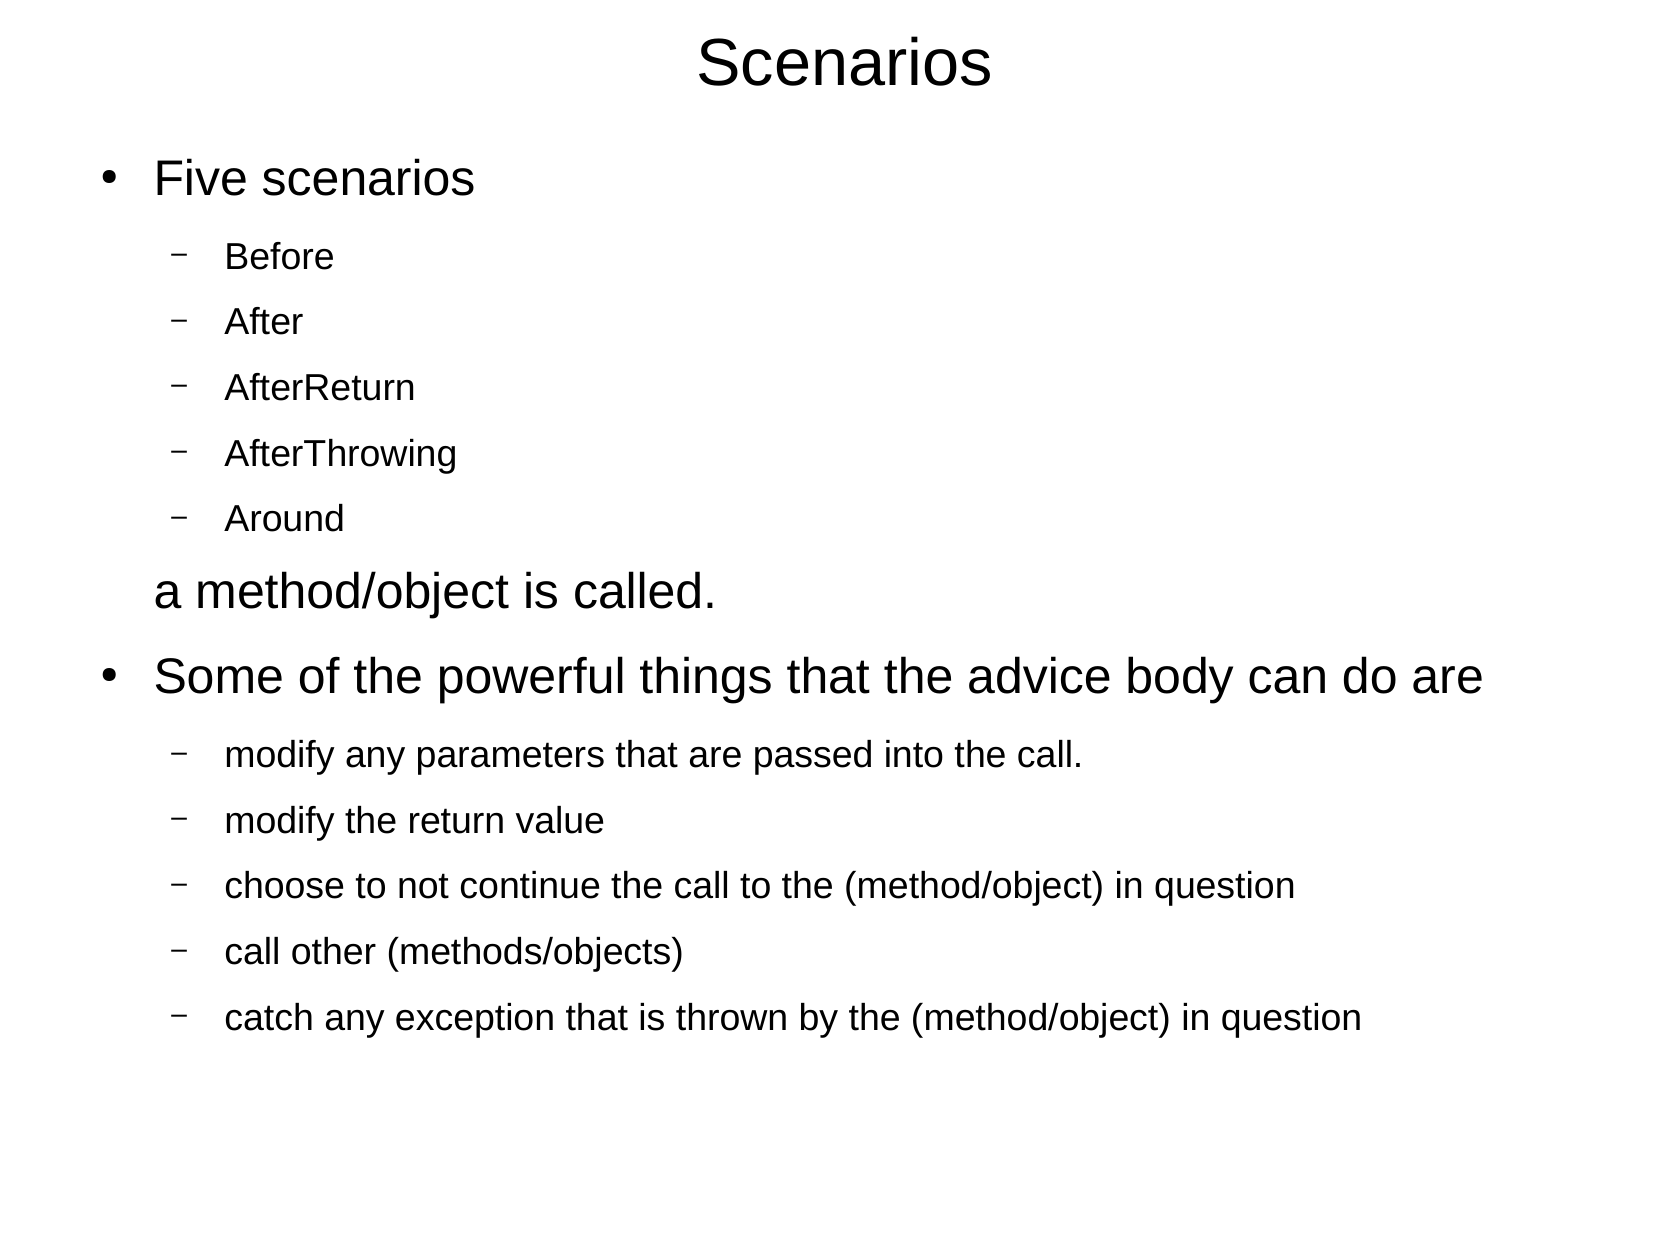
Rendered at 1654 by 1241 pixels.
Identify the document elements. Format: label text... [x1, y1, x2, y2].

list Five scenarios Before After AfterReturn AfterThrowing Around a method/object is called. Some of the powerful things that the advice body can do are modify any parameters that are passed into the call. modify the return value choose to not continue the call to the (method/object) in question call other (methods/objects) catch any exception that is thrown by the (method/object) in question [82, 150, 1571, 1109]
title Scenarios [82, 19, 1571, 106]
